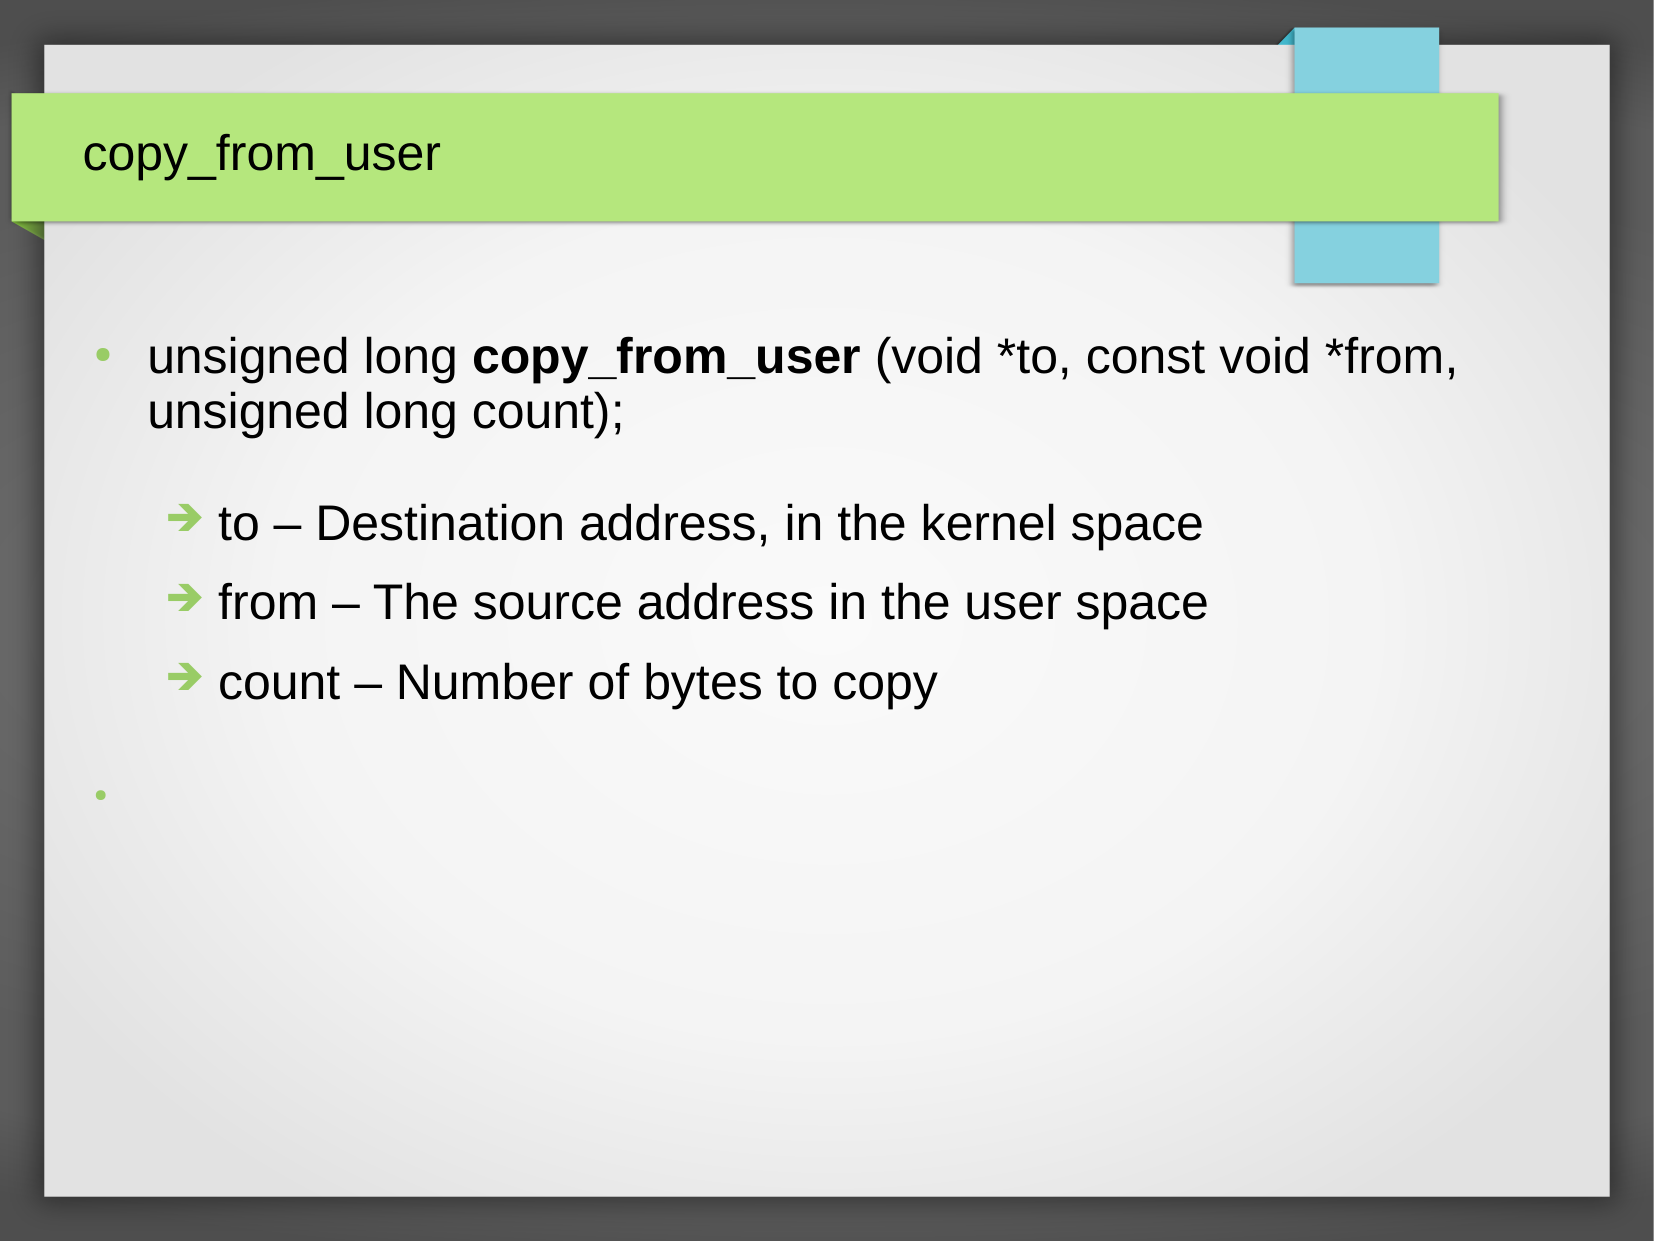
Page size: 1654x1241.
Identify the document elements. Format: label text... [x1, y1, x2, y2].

list unsigned long copy_from_user (void *to, const void *from, unsigned long count); to – Destination address, in the kernel space from – The source address in the user space count – Number of bytes to copy [76, 285, 1565, 1006]
title copy_from_user [82, 94, 1264, 213]
picture [0, 0, 1654, 1241]
